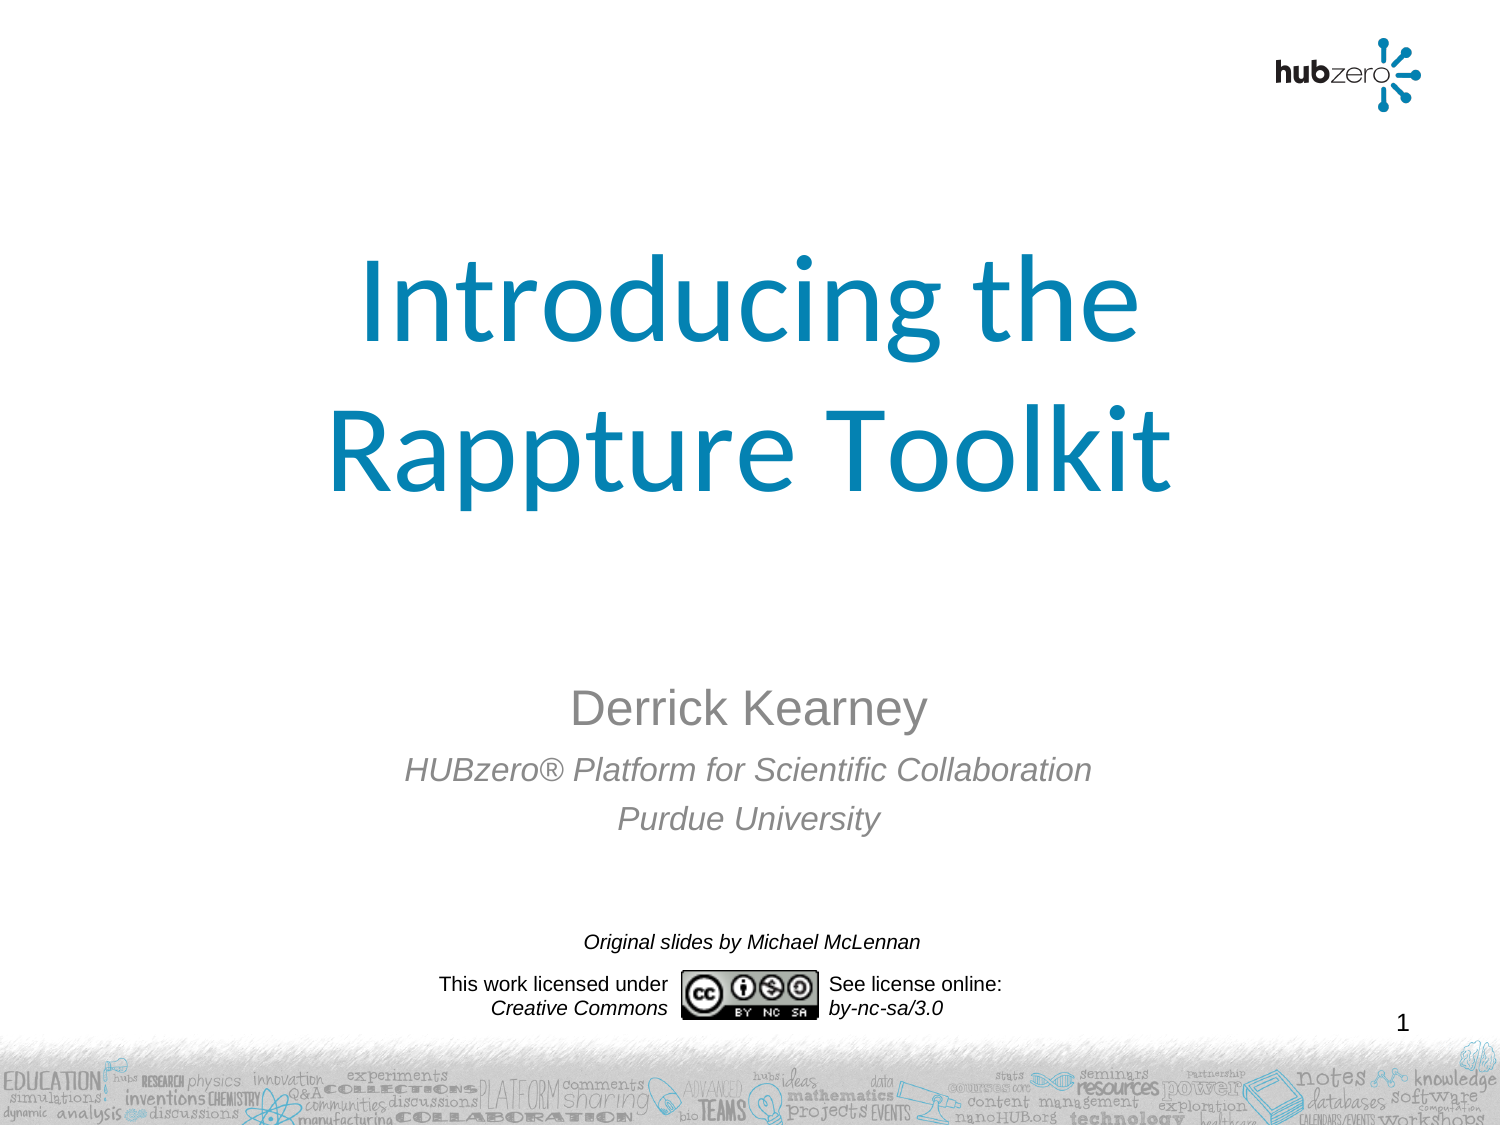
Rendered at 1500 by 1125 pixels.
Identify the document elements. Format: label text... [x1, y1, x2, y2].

text_box Introducing the Rappture Toolkit [112, 208, 1388, 526]
picture [1272, 35, 1424, 115]
picture [0, 1034, 1500, 1125]
text_box See license online: by-nc-sa/3.0 [814, 962, 1018, 1028]
text_box Derrick Kearney HUBzero® Platform for Scientific Collaboration Purdue University [223, 668, 1274, 844]
text_box This work licensed under Creative Commons [423, 962, 684, 1028]
picture [684, 970, 814, 1020]
text_box Original slides by Michael McLennan [568, 920, 936, 962]
text_box <number> [1074, 991, 1426, 1052]
